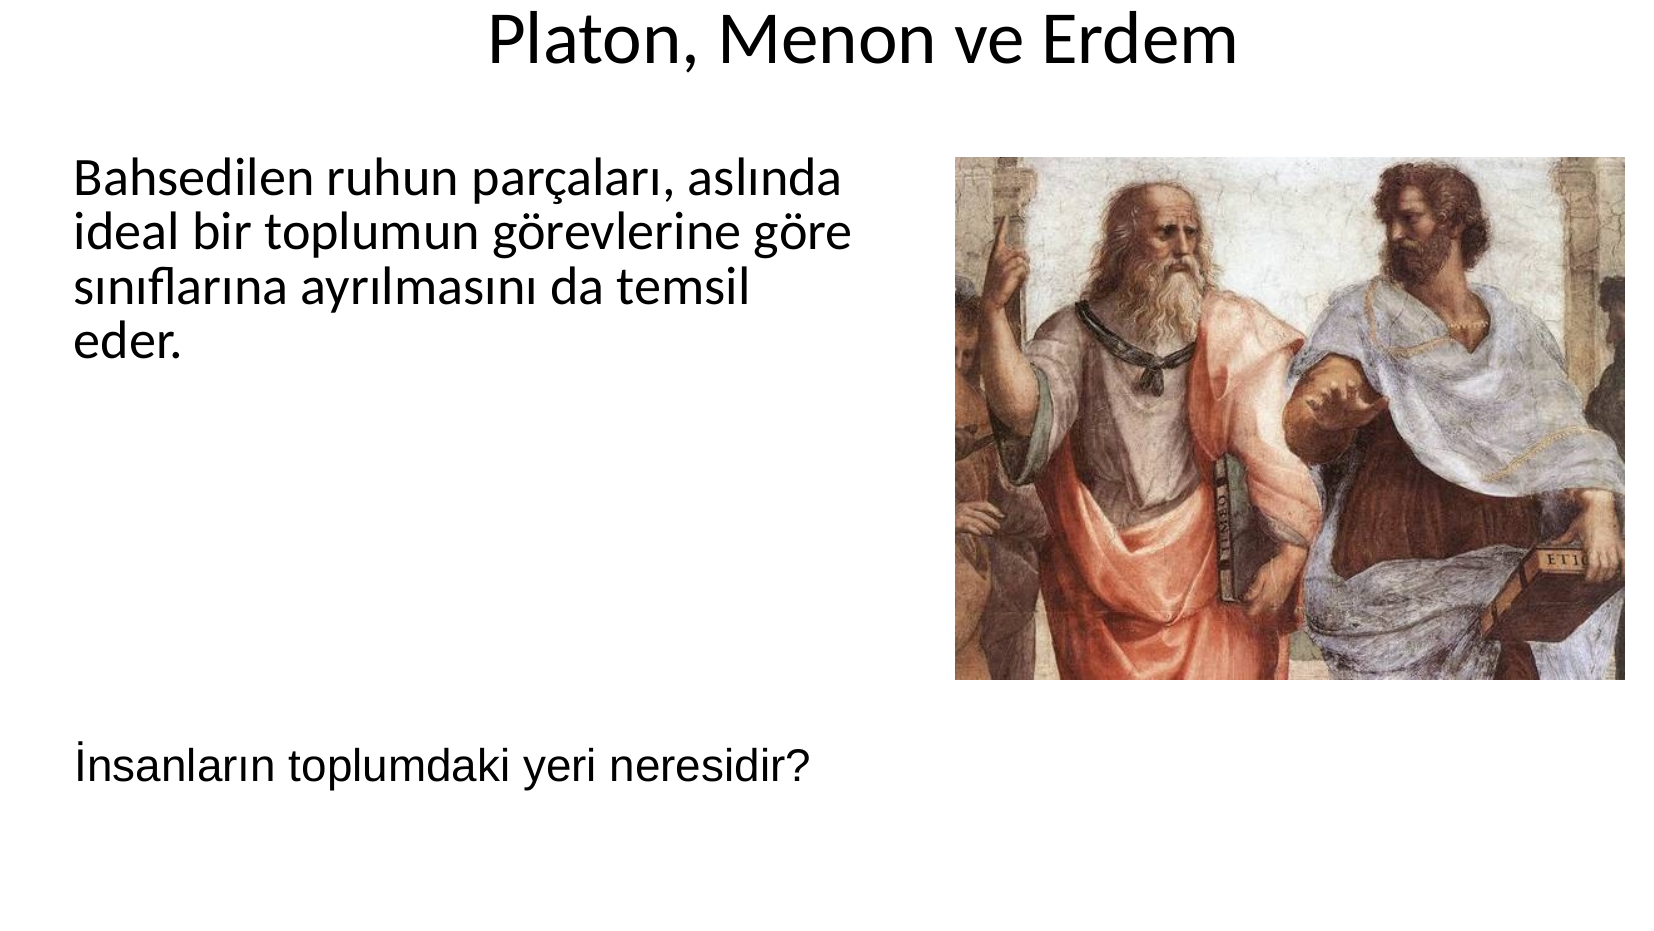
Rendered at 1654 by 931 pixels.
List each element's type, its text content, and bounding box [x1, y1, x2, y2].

picture [955, 157, 1625, 680]
text_box İnsanların toplumdaki yeri neresidir? [60, 732, 827, 799]
text_box Bahsedilen ruhun parçaları, aslında ideal bir toplumun görevlerine göre sınıflarına ayrılmasını da temsil eder. [59, 147, 886, 384]
text_box Platon, Menon ve Erdem [472, 0, 1329, 237]
